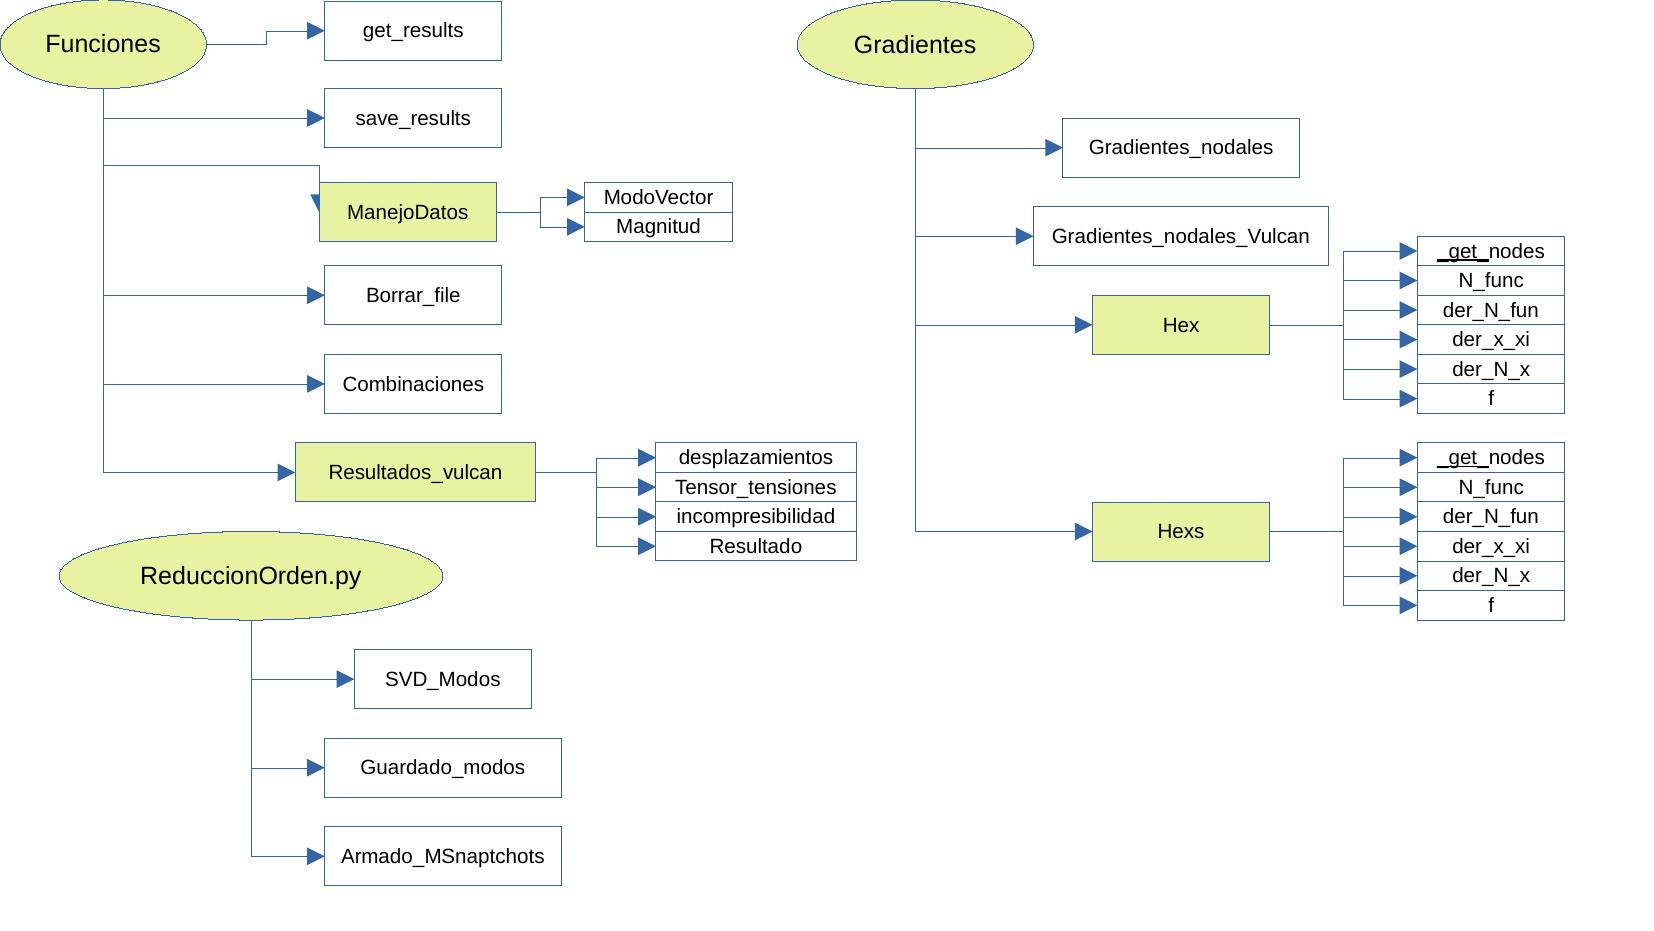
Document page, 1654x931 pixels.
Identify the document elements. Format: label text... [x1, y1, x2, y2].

text_box save_results [324, 88, 502, 148]
text_box f [1417, 384, 1565, 414]
text_box Hexs [1092, 502, 1270, 562]
text_box get_results [324, 1, 502, 61]
text_box ModoVector [584, 182, 733, 212]
text_box Funciones [0, 0, 207, 89]
text_box Tensor_tensiones [655, 472, 857, 501]
text_box Resultado [655, 531, 857, 561]
text_box SVD_Modos [354, 649, 532, 709]
text_box N_func [1417, 472, 1565, 501]
text_box Gradientes_nodales [1062, 118, 1300, 178]
text_box Combinaciones [324, 354, 502, 414]
text_box der_N_x [1417, 354, 1565, 384]
text_box Gradientes [797, 0, 1034, 89]
text_box Armado_MSnaptchots [324, 826, 562, 886]
text_box _get_nodes [1417, 236, 1565, 265]
text_box der_N_x [1417, 561, 1565, 591]
text_box der_x_xi [1417, 531, 1565, 561]
text_box Hex [1092, 295, 1270, 355]
text_box Guardado_modos [324, 738, 562, 798]
text_box incompresibilidad [655, 501, 857, 531]
text_box der_x_xi [1417, 324, 1565, 354]
text_box N_func [1417, 265, 1565, 295]
text_box ManejoDatos [319, 182, 497, 242]
text_box Gradientes_nodales_Vulcan [1033, 206, 1329, 266]
text_box der_N_fun [1417, 501, 1565, 531]
text_box desplazamientos [655, 442, 857, 472]
text_box Resultados_vulcan [295, 442, 536, 502]
text_box _get_nodes [1417, 442, 1565, 472]
text_box der_N_fun [1417, 295, 1565, 324]
text_box ReduccionOrden.py [59, 531, 443, 621]
text_box f [1417, 591, 1565, 621]
text_box Borrar_file [324, 265, 502, 325]
text_box Magnitud [584, 212, 733, 242]
